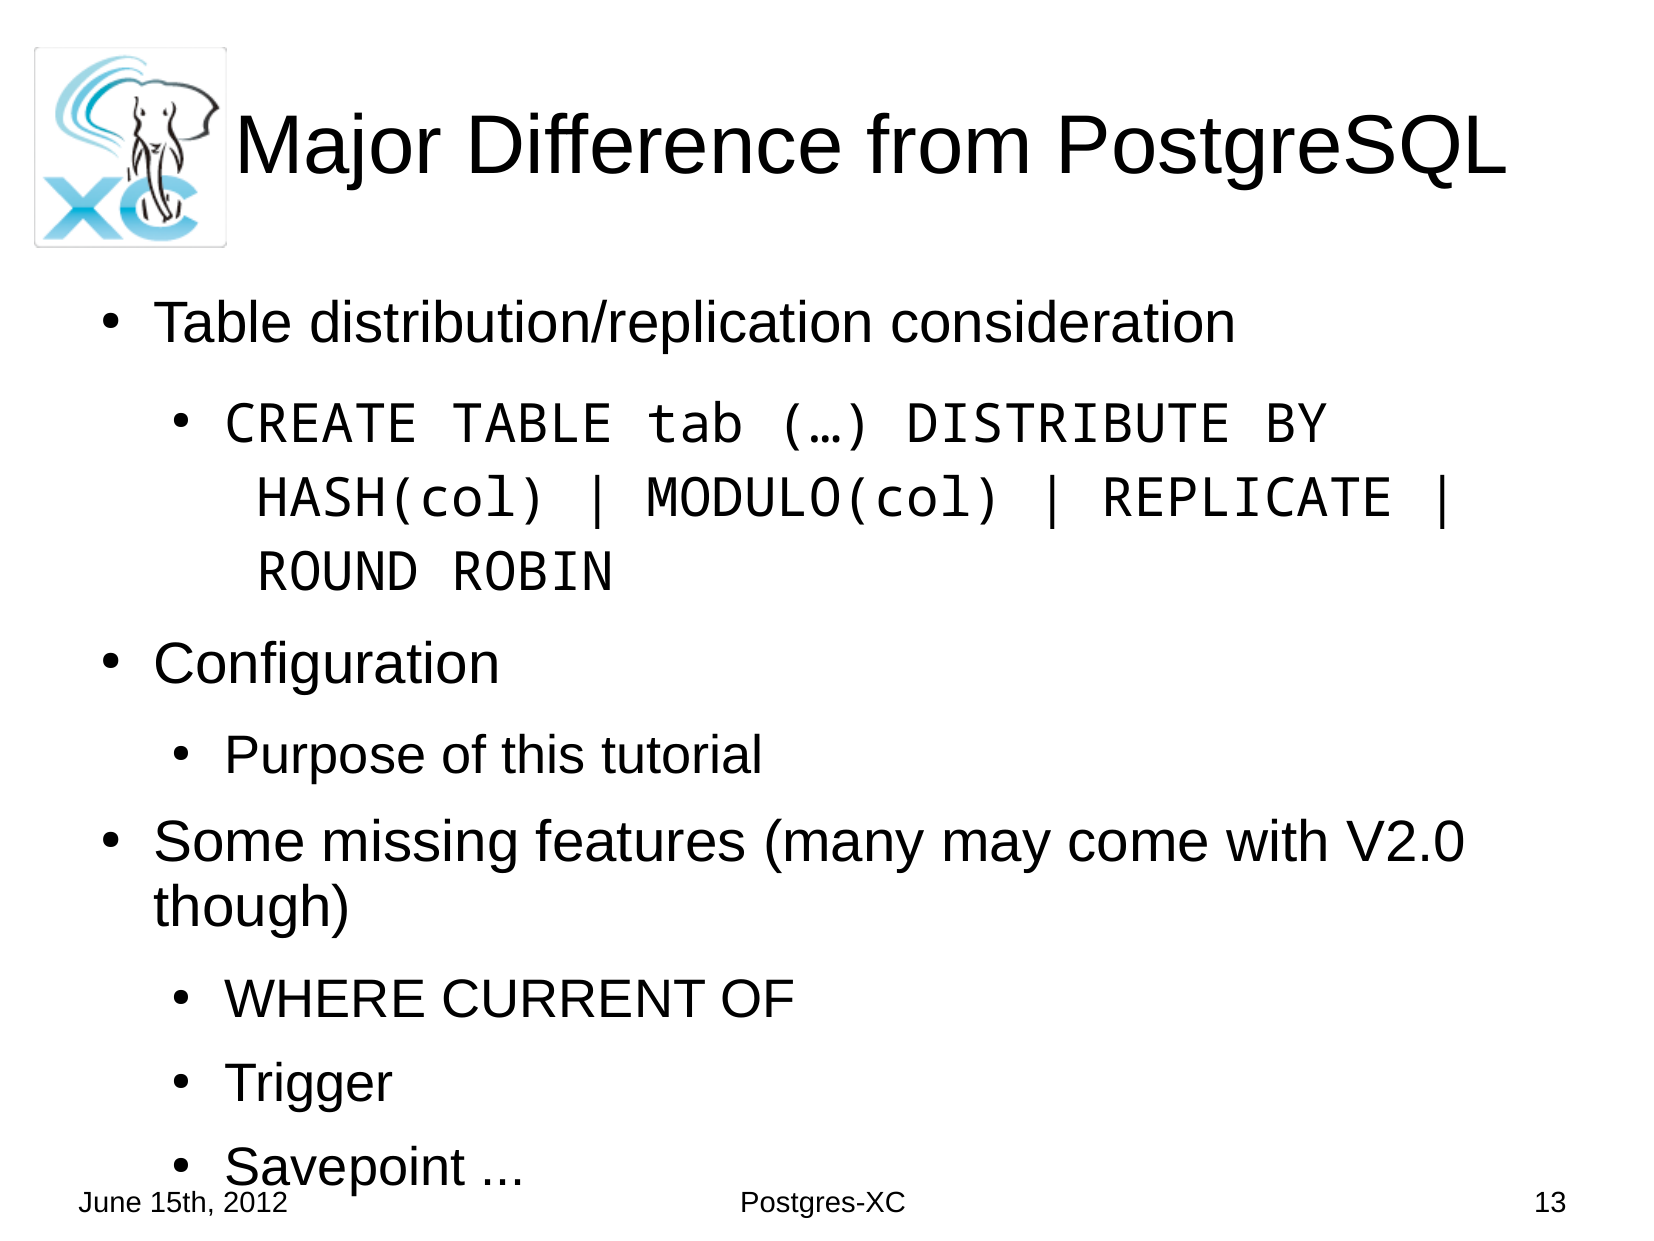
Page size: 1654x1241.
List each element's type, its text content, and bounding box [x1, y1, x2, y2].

title Major Difference from PostgreSQL [234, 40, 1599, 248]
picture [34, 47, 227, 248]
list Table distribution/replication consideration CREATE TABLE tab (…) DISTRIBUTE BY HASH(col) | MODULO(col) | REPLICATE | ROUND ROBIN Configuration Purpose of this tutorial Some missing features (many may come with V2.0 though) WHERE CURRENT OF Trigger Savepoint ... [82, 290, 1571, 1138]
